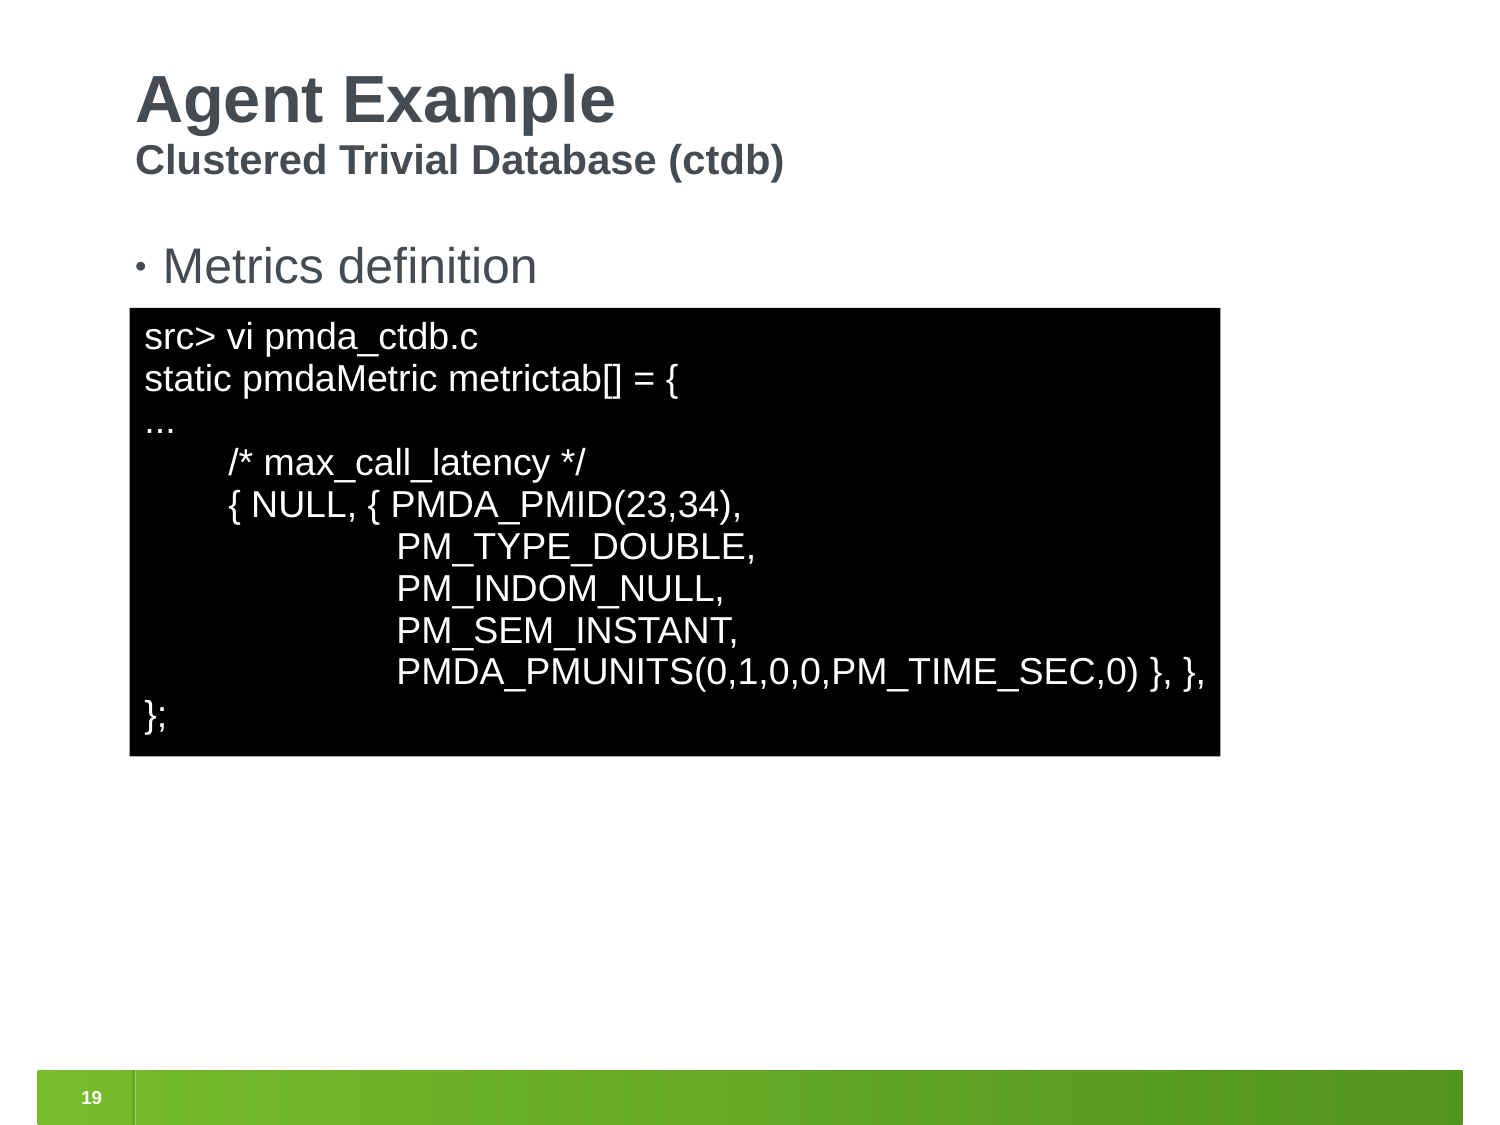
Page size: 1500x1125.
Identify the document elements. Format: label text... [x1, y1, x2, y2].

text_box src> vi pmda_ctdb.c static pmdaMetric metrictab[] = { ... /* max_call_latency */ { NULL, { PMDA_PMID(23,34), PM_TYPE_DOUBLE, PM_INDOM_NULL, PM_SEM_INSTANT, PMDA_PMUNITS(0,1,0,0,PM_TIME_SEC,0) }, }, }; [129, 307, 1221, 757]
list Metrics definition [135, 238, 1372, 982]
title Agent Example Clustered Trivial Database (ctdb) [135, 49, 1372, 197]
